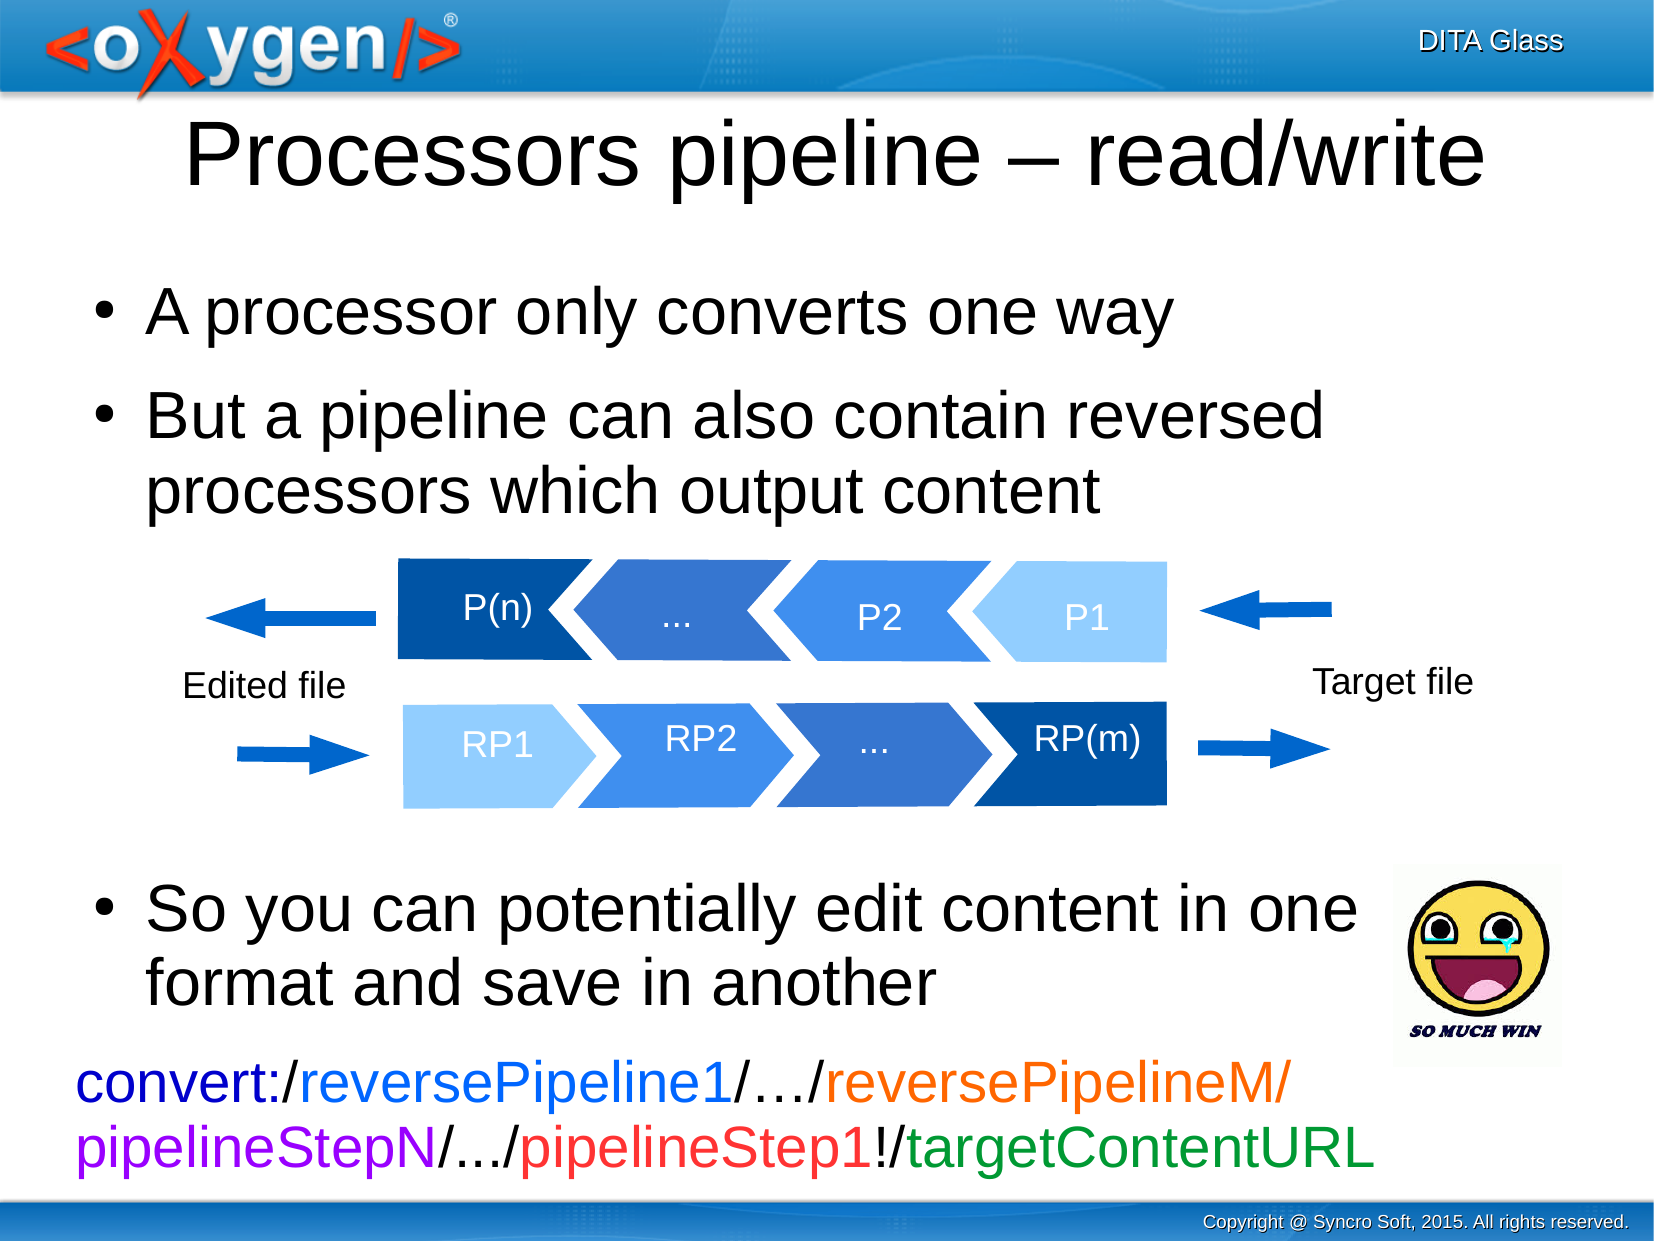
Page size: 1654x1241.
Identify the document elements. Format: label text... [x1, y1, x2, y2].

text_box RP2 [649, 710, 753, 767]
text_box P1 [1049, 588, 1125, 646]
picture [383, 558, 1182, 663]
text_box ... [646, 585, 722, 643]
picture [0, 0, 1654, 109]
text_box RP(m) [1018, 709, 1157, 767]
text_box Edited file [167, 657, 362, 715]
text_box RP1 [446, 716, 550, 774]
picture [0, 1195, 1654, 1241]
picture [388, 701, 1182, 809]
list A processor only converts one way But a pipeline can also contain reversed processors which output content So you can potentially edit content in one format and save in another convert:/reversePipeline1/…/reversePipelineM/ pipelineStepN/.../pipelineStep1!/targetContentURL [75, 274, 1553, 1180]
text_box P(n) [447, 578, 549, 636]
picture [1424, 34, 1434, 41]
picture [1393, 864, 1562, 1067]
text_box Target file [1297, 653, 1494, 710]
text_box ... [843, 712, 947, 770]
title Processors pipeline – read/write [102, 41, 1570, 267]
text_box P2 [842, 588, 918, 646]
